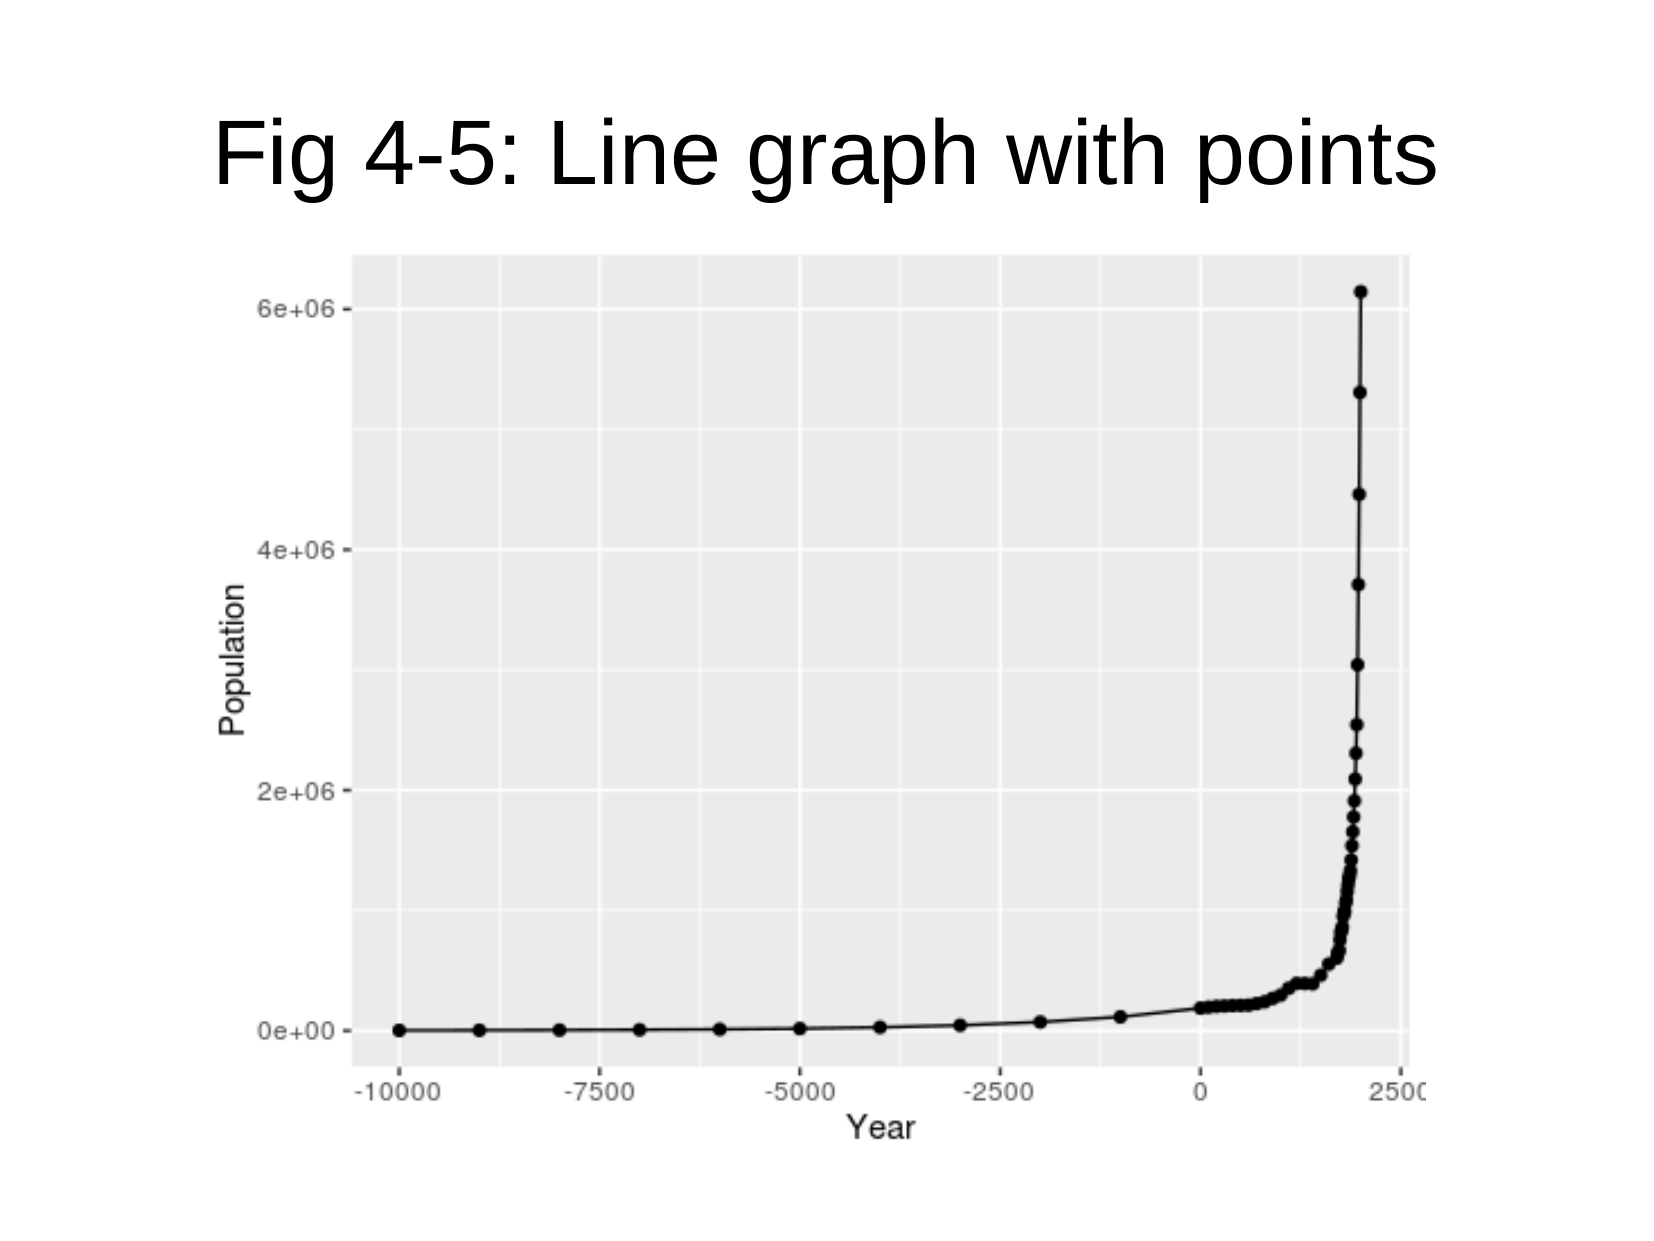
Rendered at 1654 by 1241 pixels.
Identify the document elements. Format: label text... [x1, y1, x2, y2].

picture [197, 239, 1426, 1162]
title Fig 4-5: Line graph with points [82, 49, 1571, 257]
